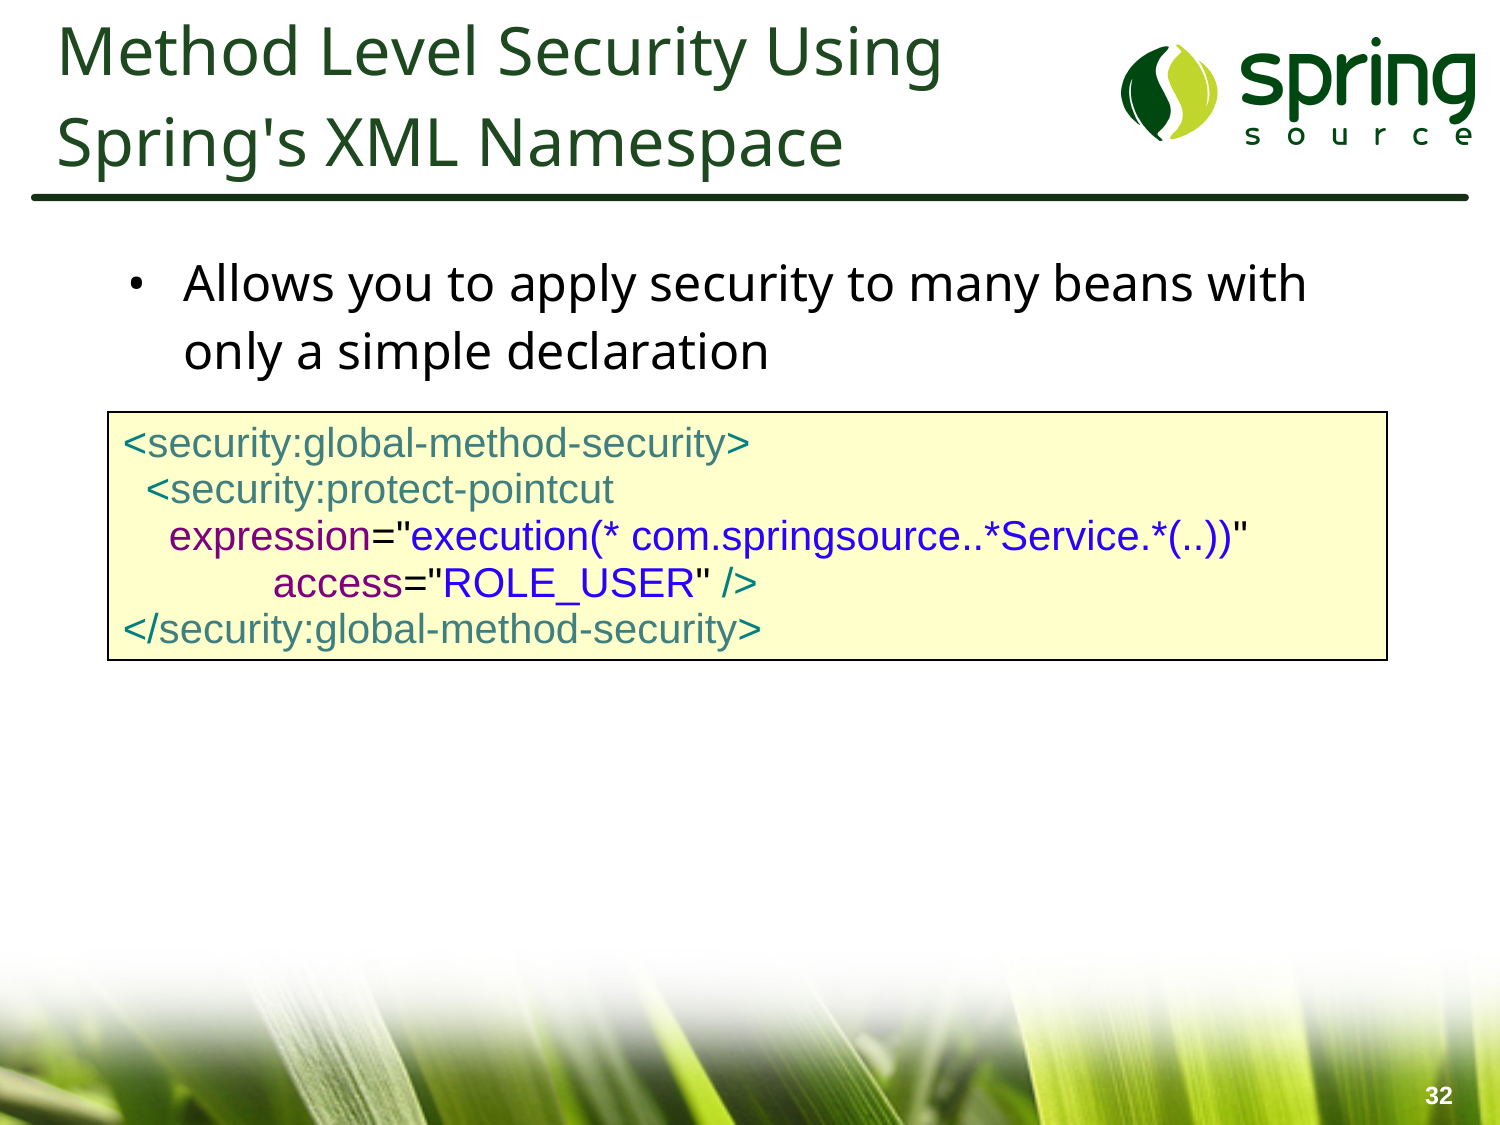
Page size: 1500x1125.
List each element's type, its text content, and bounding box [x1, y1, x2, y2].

list Allows you to apply security to many beans with only a simple declaration [112, 240, 1388, 401]
picture [0, 944, 1500, 1125]
text_box <security:global-method-security> <security:protect-pointcut expression="execution(* com.springsource..*Service.*(..))" access="ROLE_USER" /> </security:global-method-security> [108, 412, 1388, 661]
title Method Level Security Using Spring's XML Namespace [56, 14, 1089, 177]
picture [1121, 37, 1475, 145]
